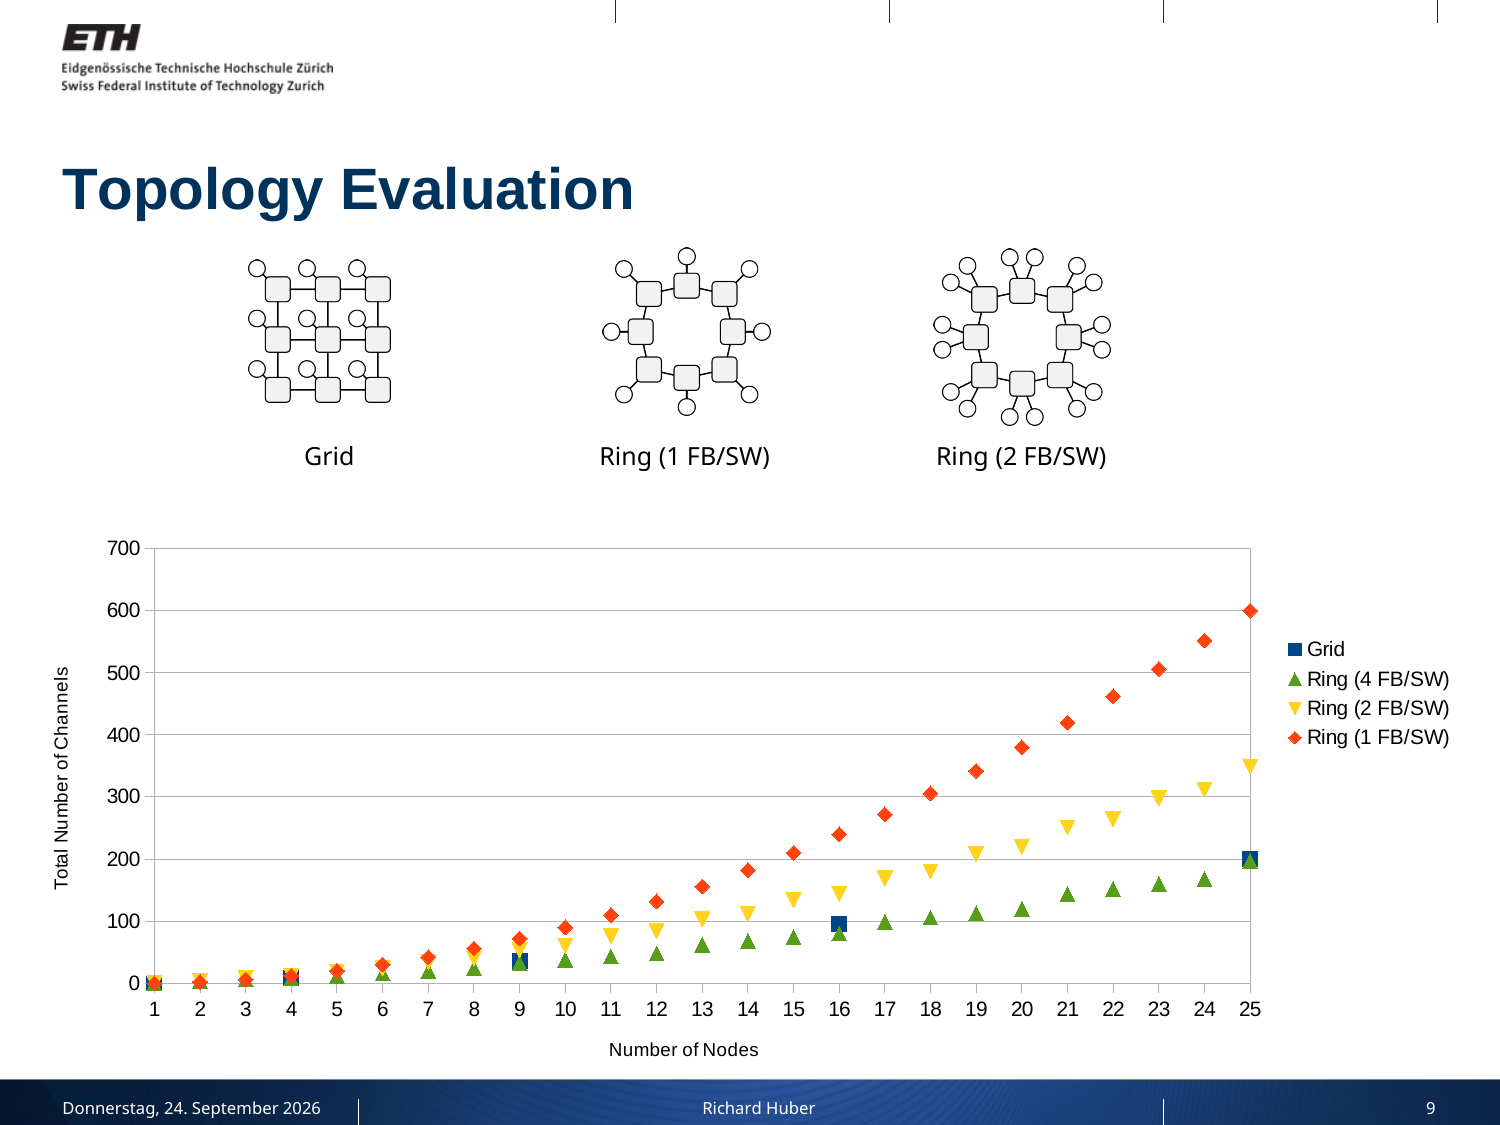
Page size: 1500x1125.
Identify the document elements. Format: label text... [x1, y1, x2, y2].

text_box Ring (1 FB/SW) [584, 413, 790, 479]
title Topology Evaluation [62, 157, 1438, 296]
chart [16, 472, 1465, 1067]
text_box Grid [289, 413, 367, 479]
picture [602, 247, 771, 413]
picture [62, 24, 333, 94]
picture [248, 259, 391, 403]
picture [0, 1078, 1500, 1125]
picture [933, 248, 1111, 413]
text_box Ring (2 FB/SW) [921, 413, 1126, 479]
